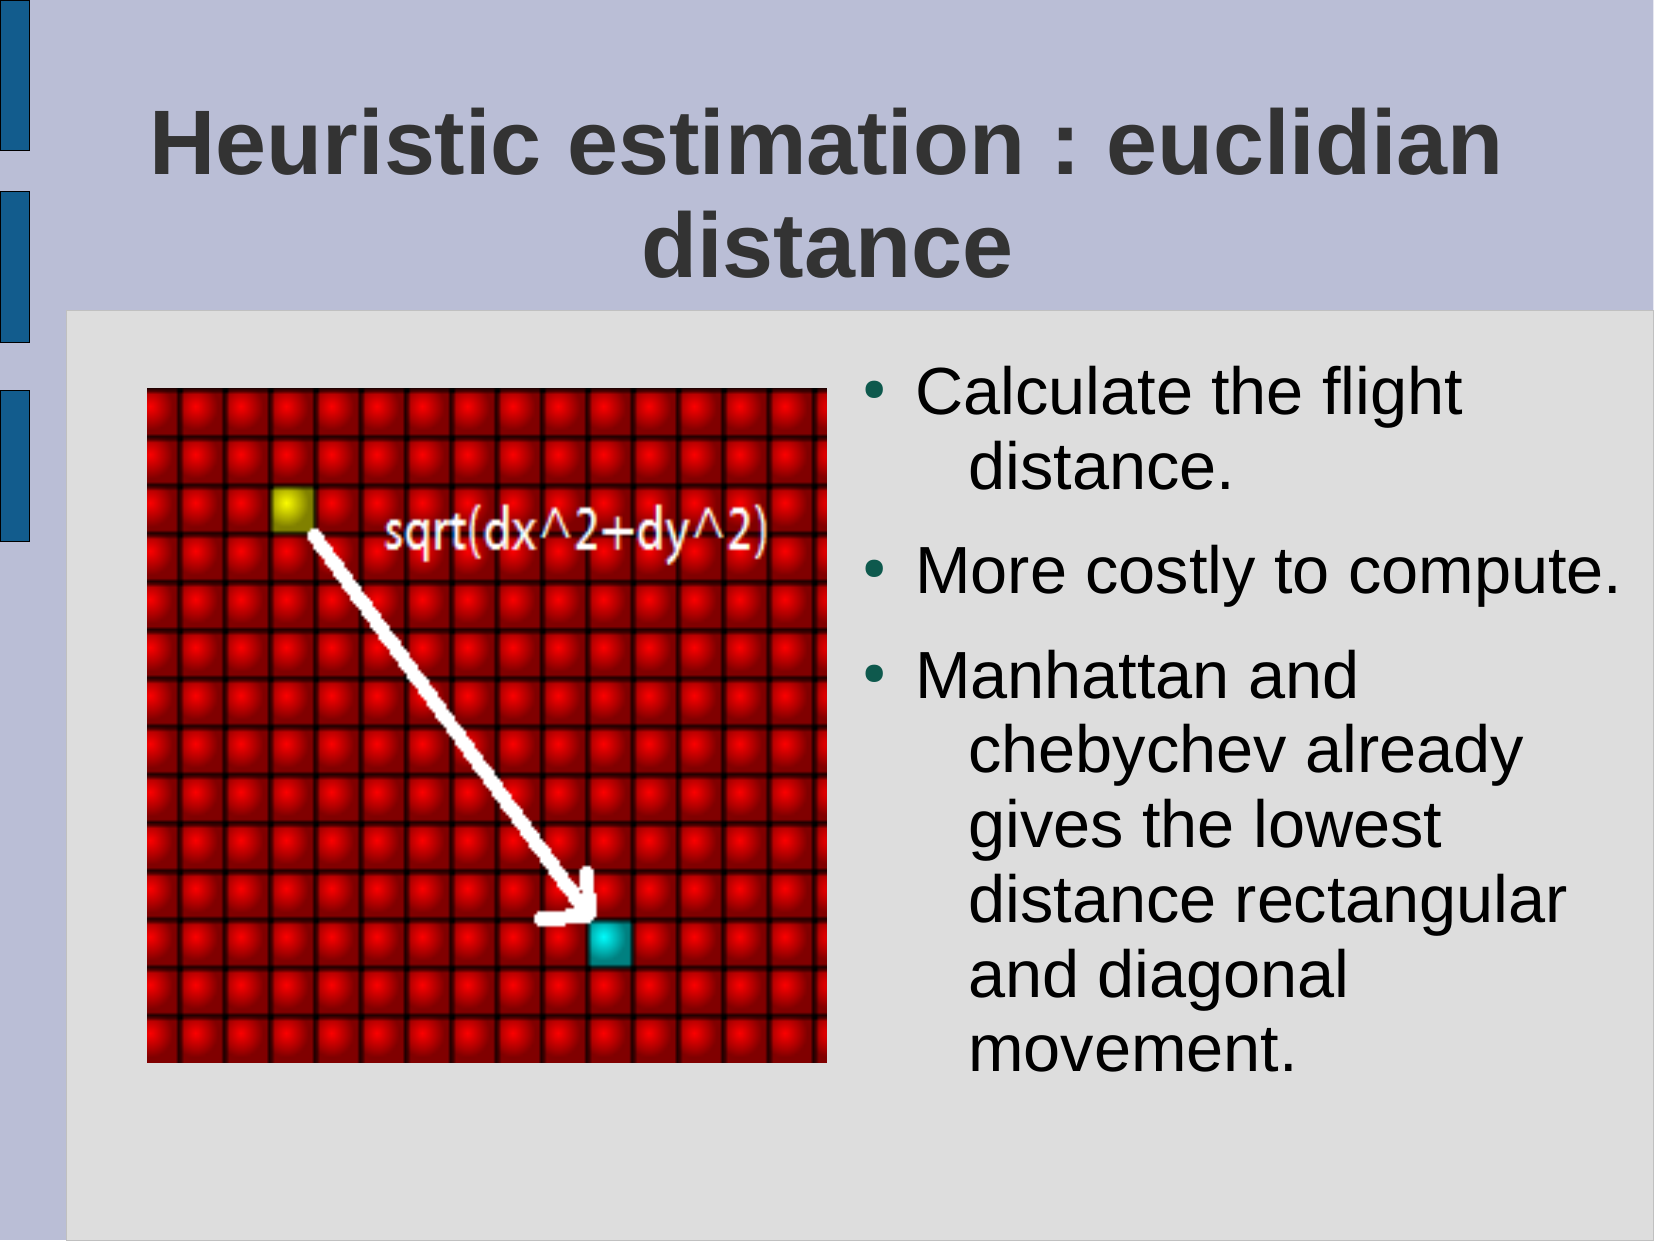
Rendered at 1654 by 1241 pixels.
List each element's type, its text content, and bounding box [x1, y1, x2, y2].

picture [147, 388, 827, 1063]
title Heuristic estimation : euclidian distance [121, 91, 1534, 299]
list Calculate the flight distance. More costly to compute. Manhattan and chebychev already gives the lowest distance rectangular and diagonal movement. [826, 354, 1625, 1087]
